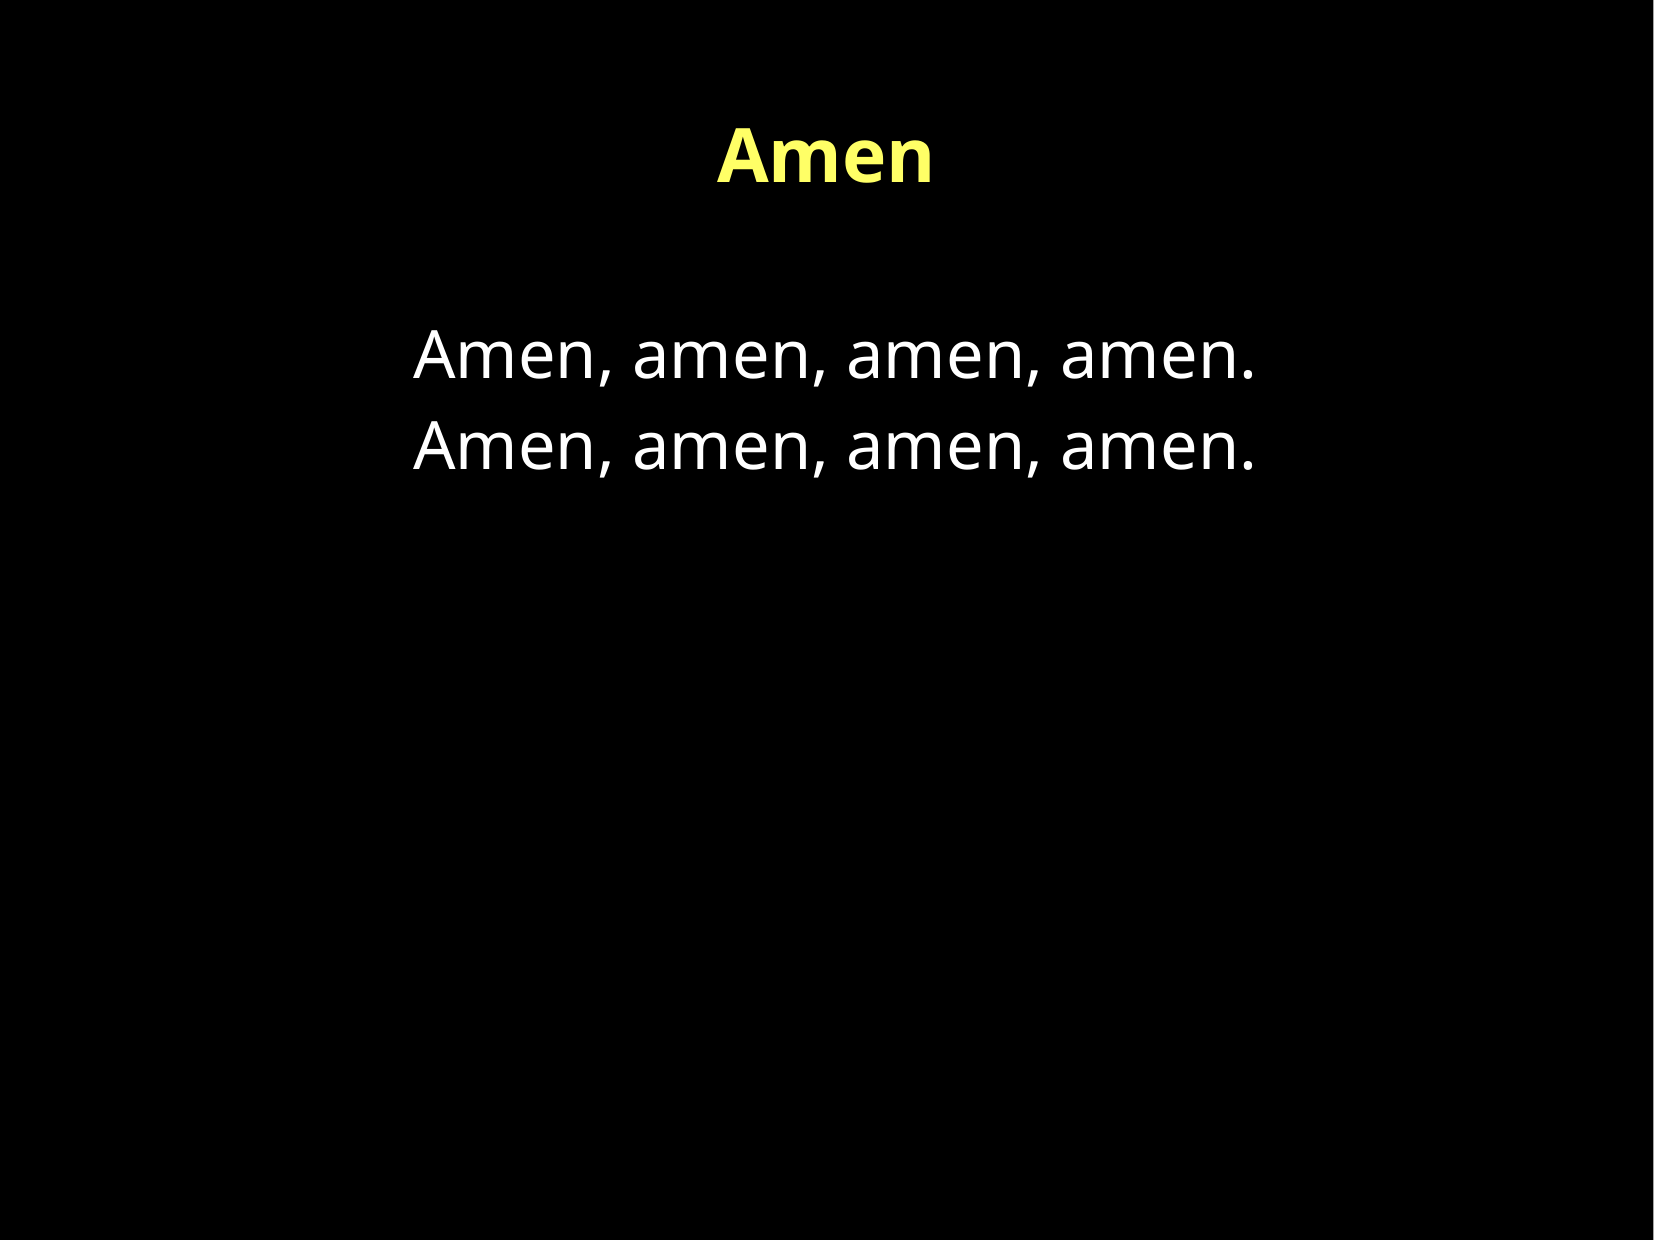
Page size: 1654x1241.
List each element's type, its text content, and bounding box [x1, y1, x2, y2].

list Amen, amen, amen, amen. Amen, amen, amen, amen. [0, 307, 1654, 1241]
title Amen [82, 49, 1571, 257]
